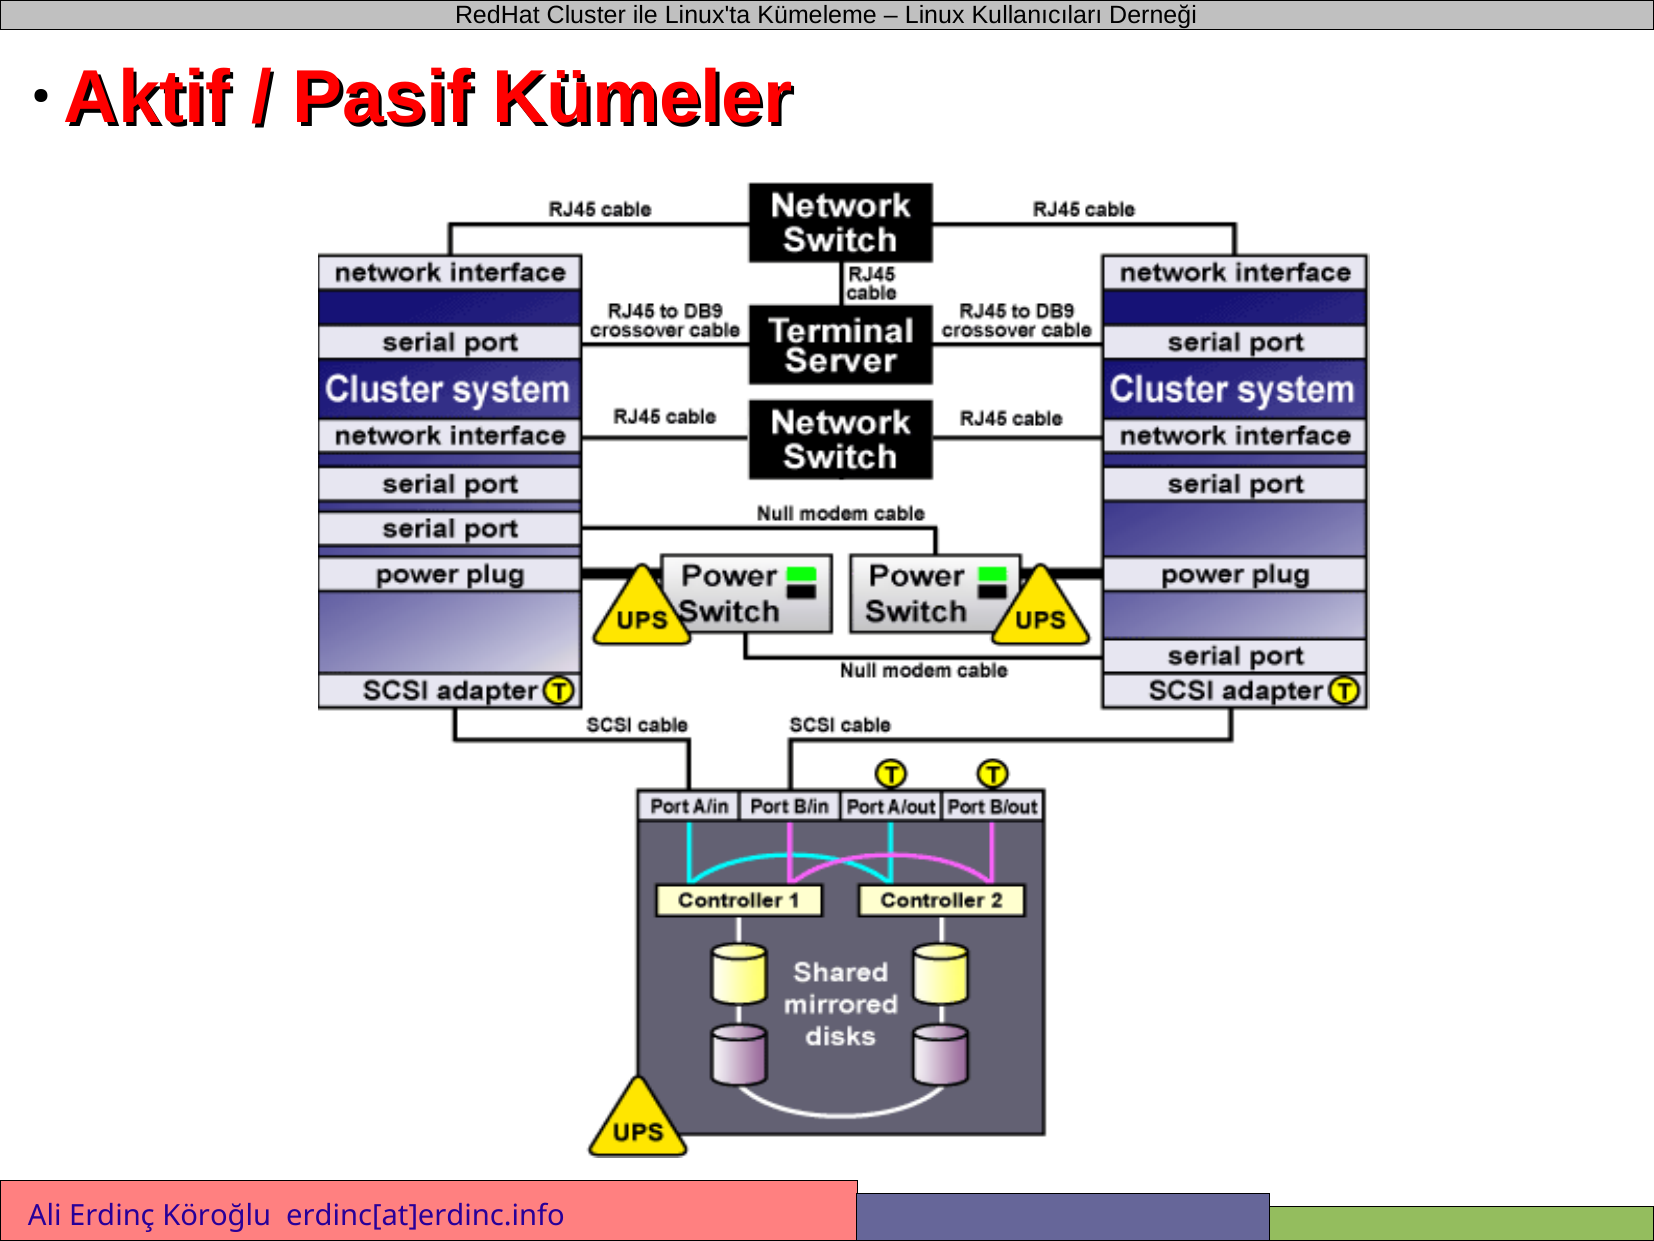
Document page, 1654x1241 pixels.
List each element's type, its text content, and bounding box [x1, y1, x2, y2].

text_box RedHat Cluster ile Linux'ta Kümeleme – Linux Kullanıcıları Derneği [0, 0, 1654, 30]
text_box [0, 1180, 1654, 1241]
text_box Ali Erdinç Köroğlu erdinc[at]erdinc.info http://www.erdinc.info [13, 1186, 853, 1241]
text_box Aktif / Pasif Kümeler [17, 47, 809, 160]
picture [318, 182, 1370, 1158]
